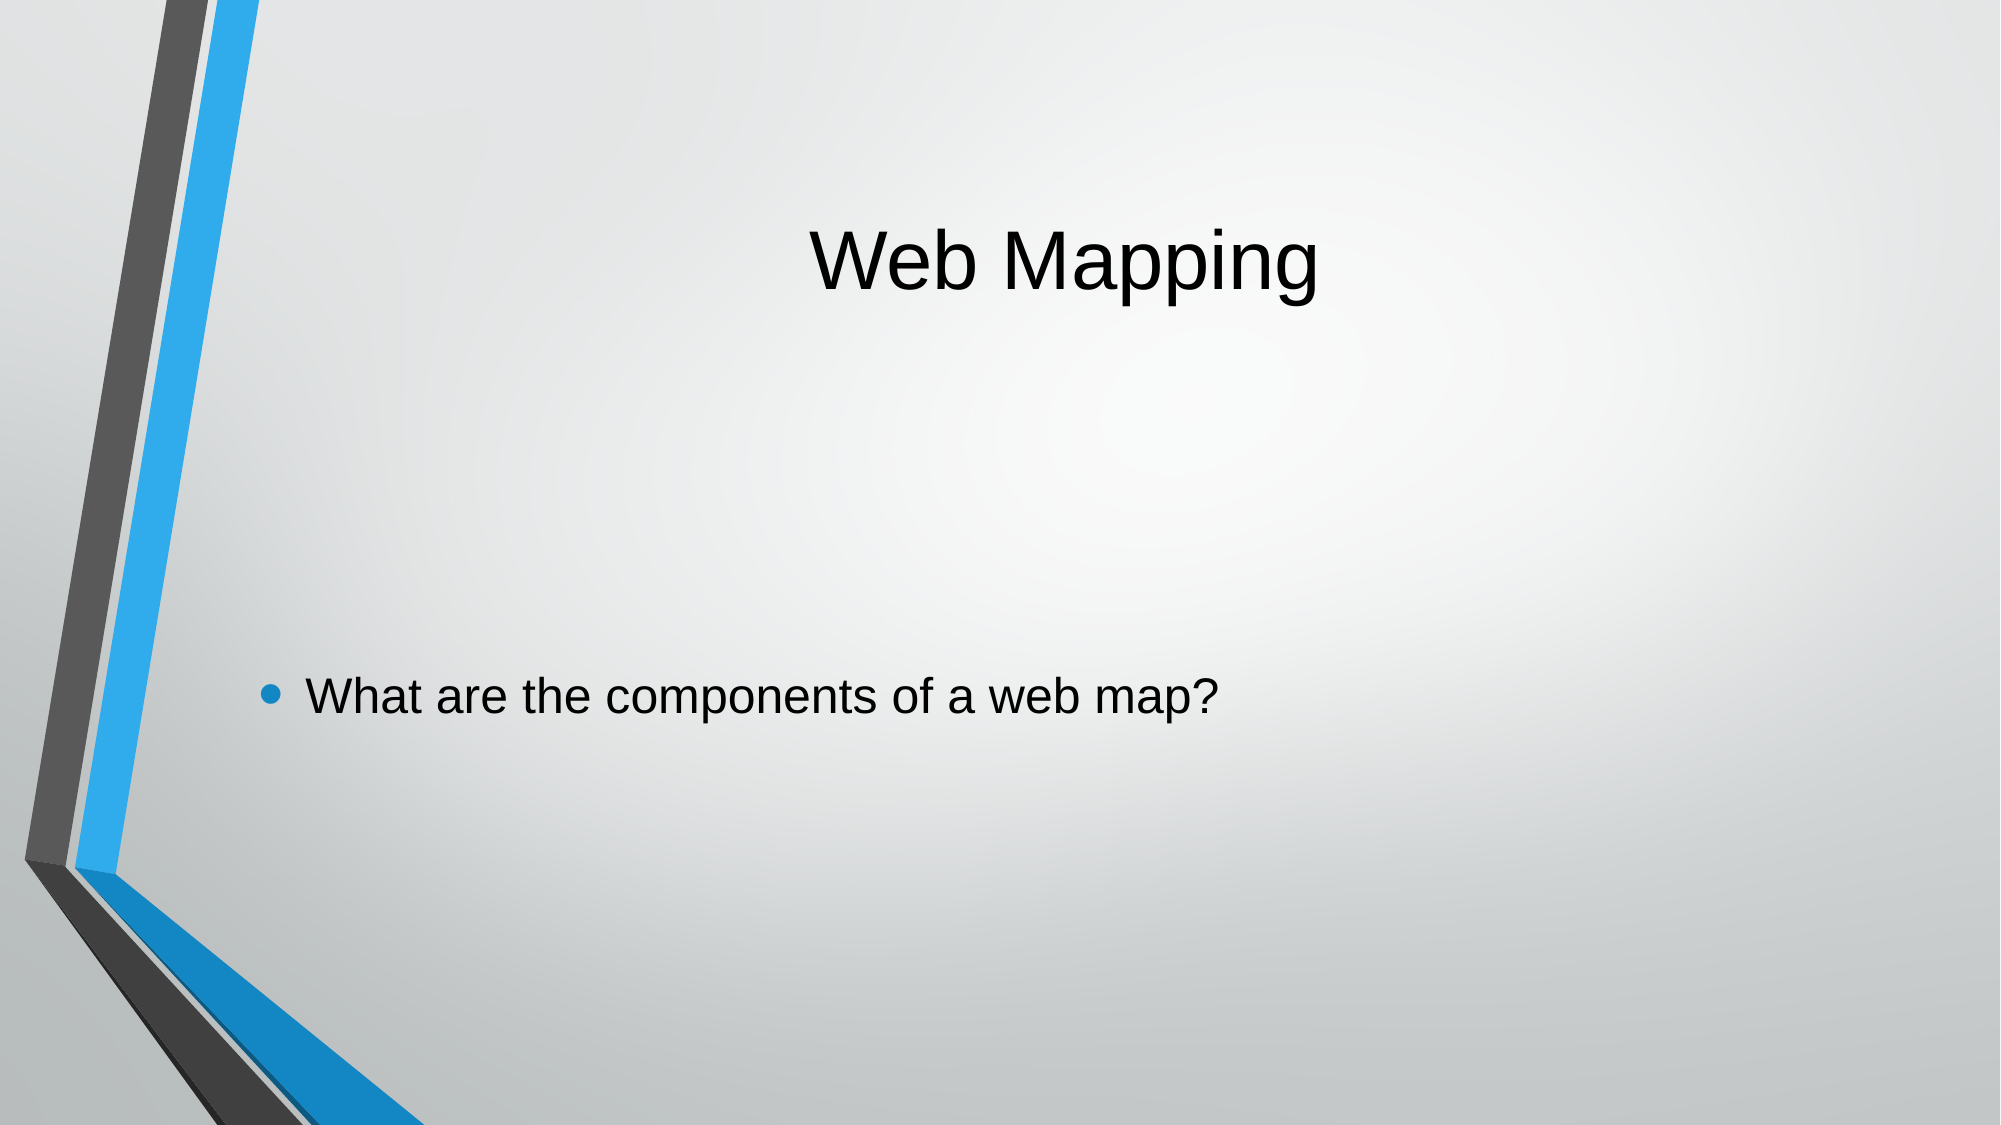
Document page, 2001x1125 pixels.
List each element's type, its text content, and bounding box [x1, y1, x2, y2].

list What are the components of a web map? [243, 437, 1887, 950]
title Web Mapping [243, 112, 1887, 400]
